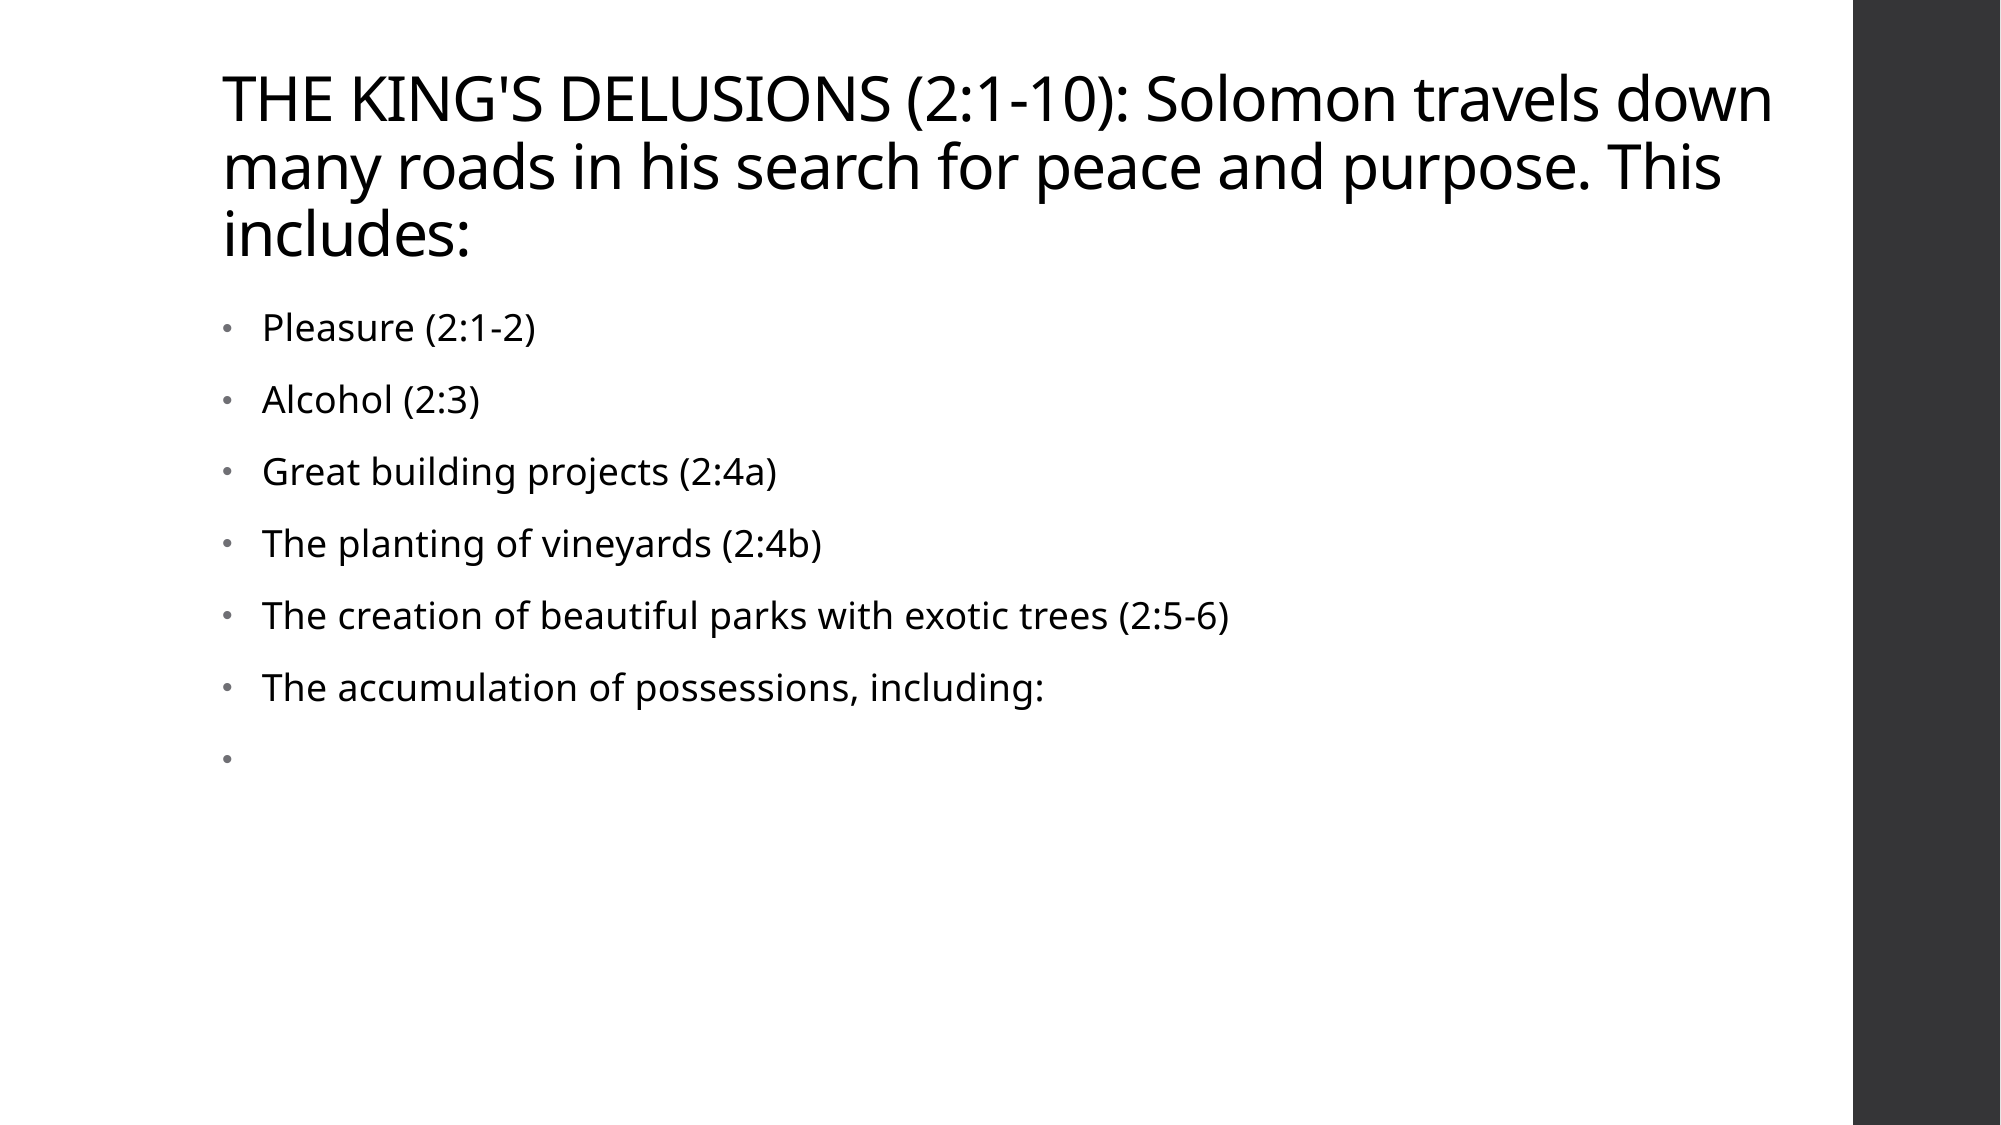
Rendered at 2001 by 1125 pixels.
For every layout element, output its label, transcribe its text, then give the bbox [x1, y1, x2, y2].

title THE KING'S DELUSIONS (2:1-10): Solomon travels down many roads in his search for peace and purpose. This includes: [206, 60, 1797, 278]
list Pleasure (2:1-2) Alcohol (2:3) Great building projects (2:4a) The planting of vineyards (2:4b) The creation of beautiful parks with exotic trees (2:5-6) The accumulation of possessions, including: [206, 299, 1617, 1014]
